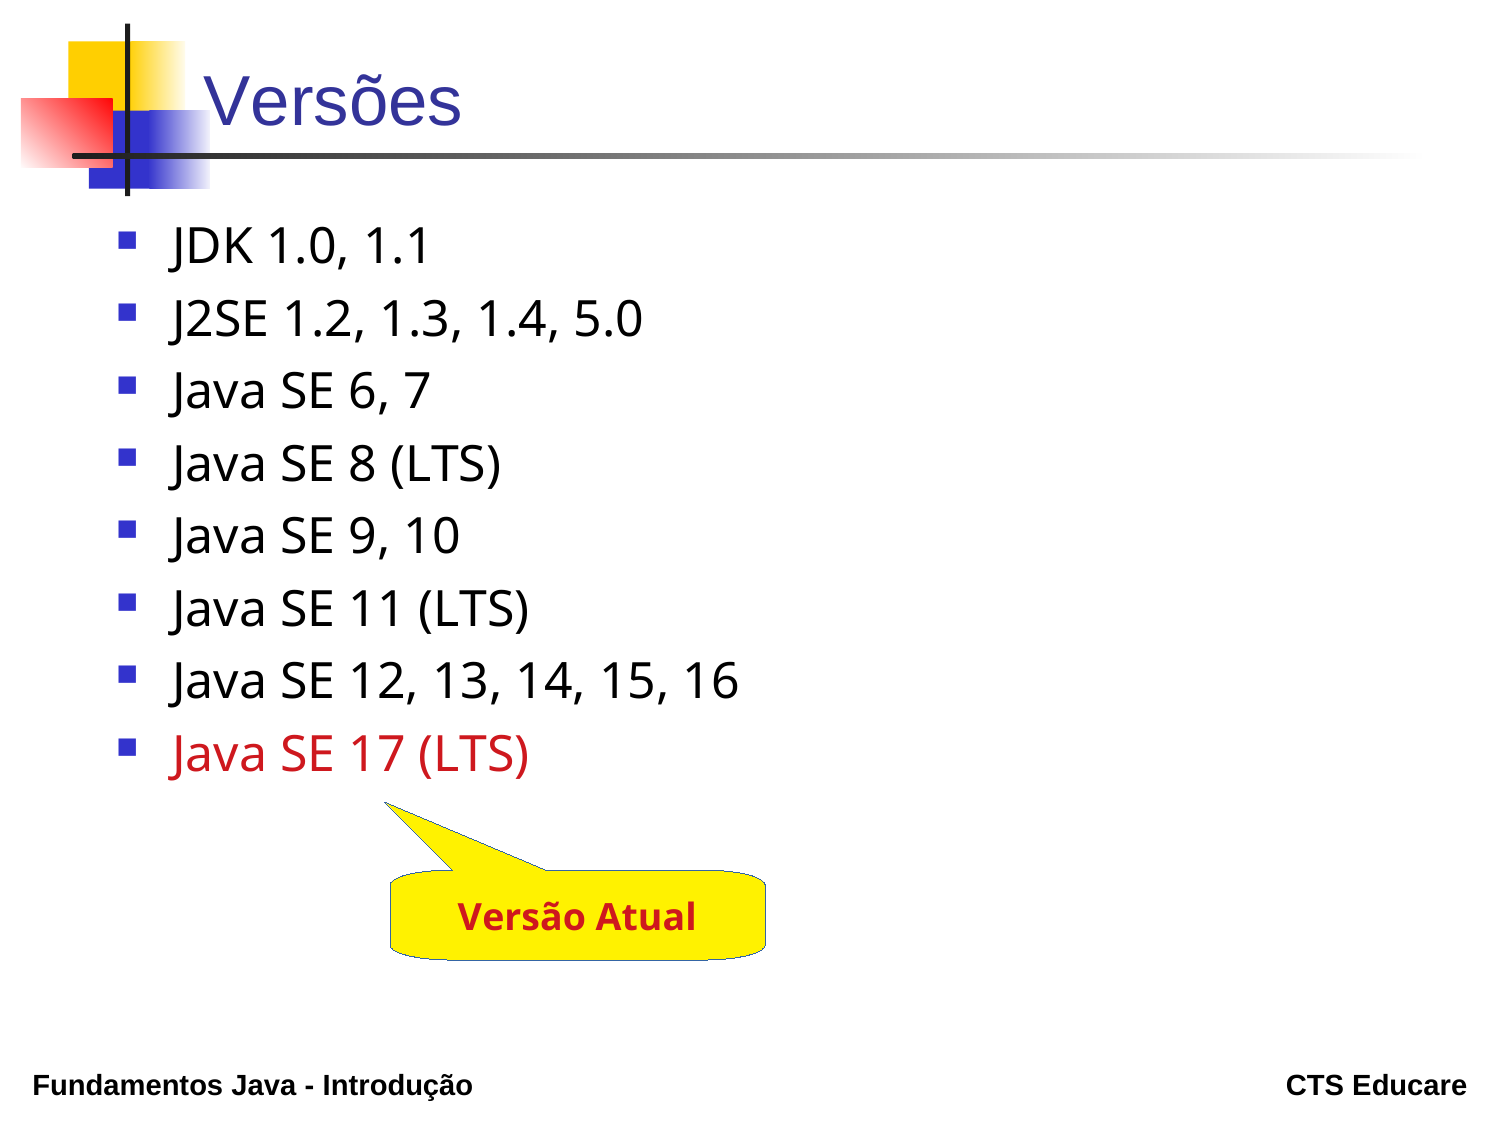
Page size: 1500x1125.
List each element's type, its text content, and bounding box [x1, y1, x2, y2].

list JDK 1.0, 1.1 J2SE 1.2, 1.3, 1.4, 5.0 Java SE 6, 7 Java SE 8 (LTS) Java SE 9, 10 Java SE 11 (LTS) Java SE 12, 13, 14, 15, 16 Java SE 17 (LTS) [100, 206, 1396, 1024]
title Versões [188, 46, 1468, 149]
text_box Versão Atual [384, 802, 766, 961]
